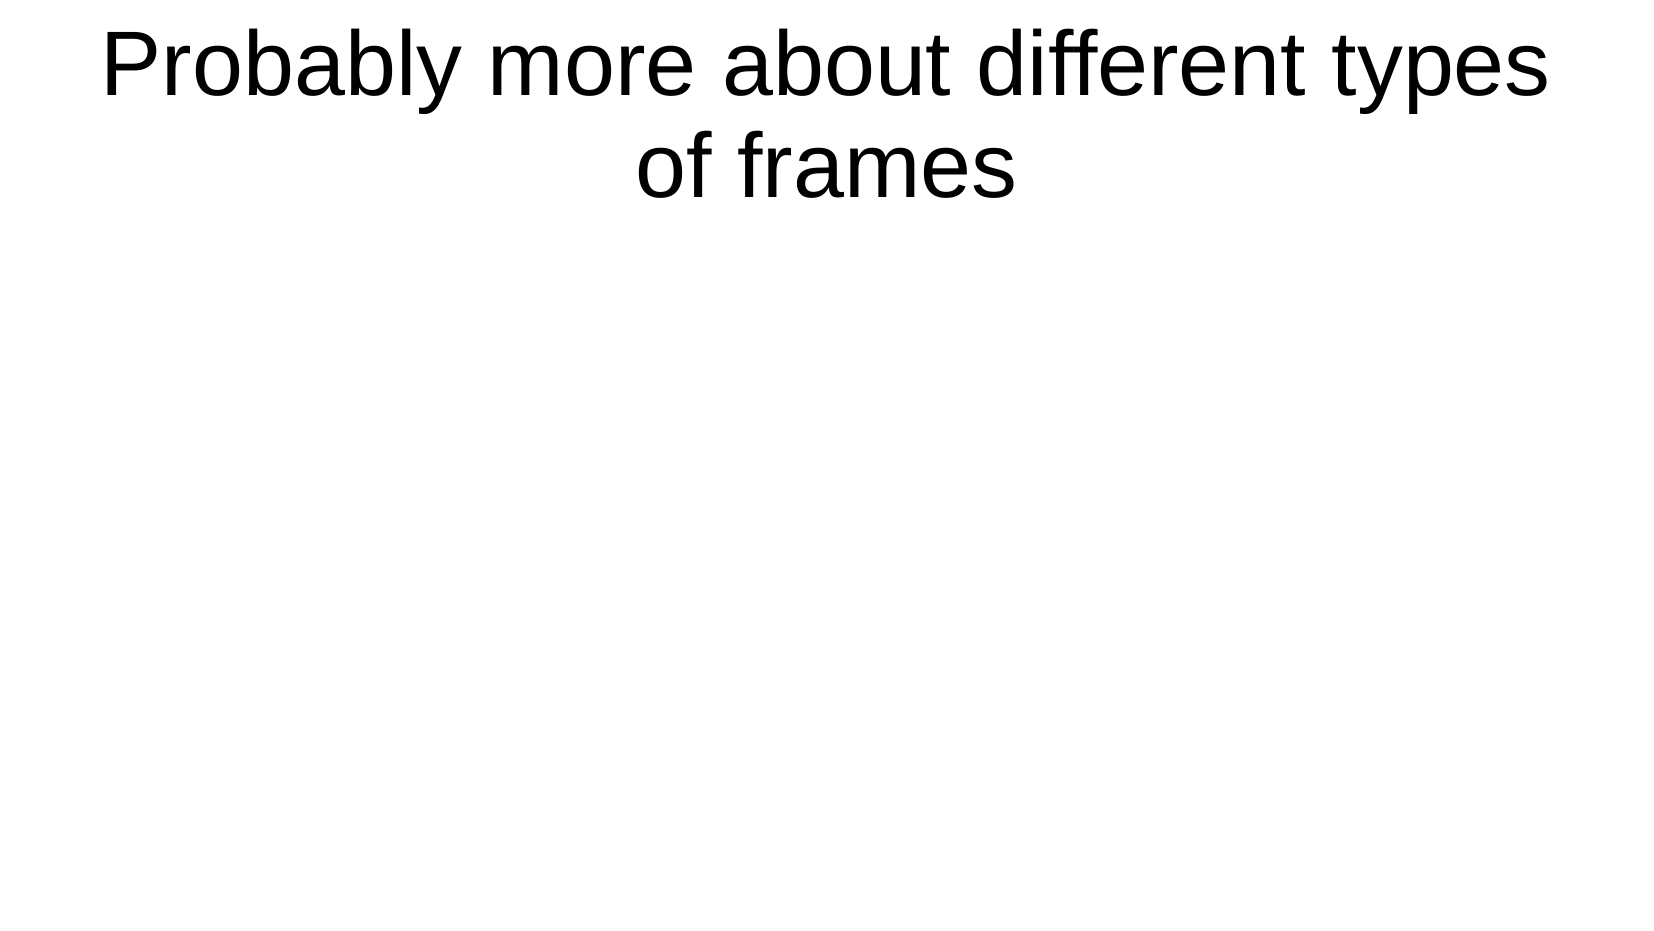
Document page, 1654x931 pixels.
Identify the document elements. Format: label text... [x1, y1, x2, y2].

title Probably more about different types of frames [82, 12, 1571, 218]
